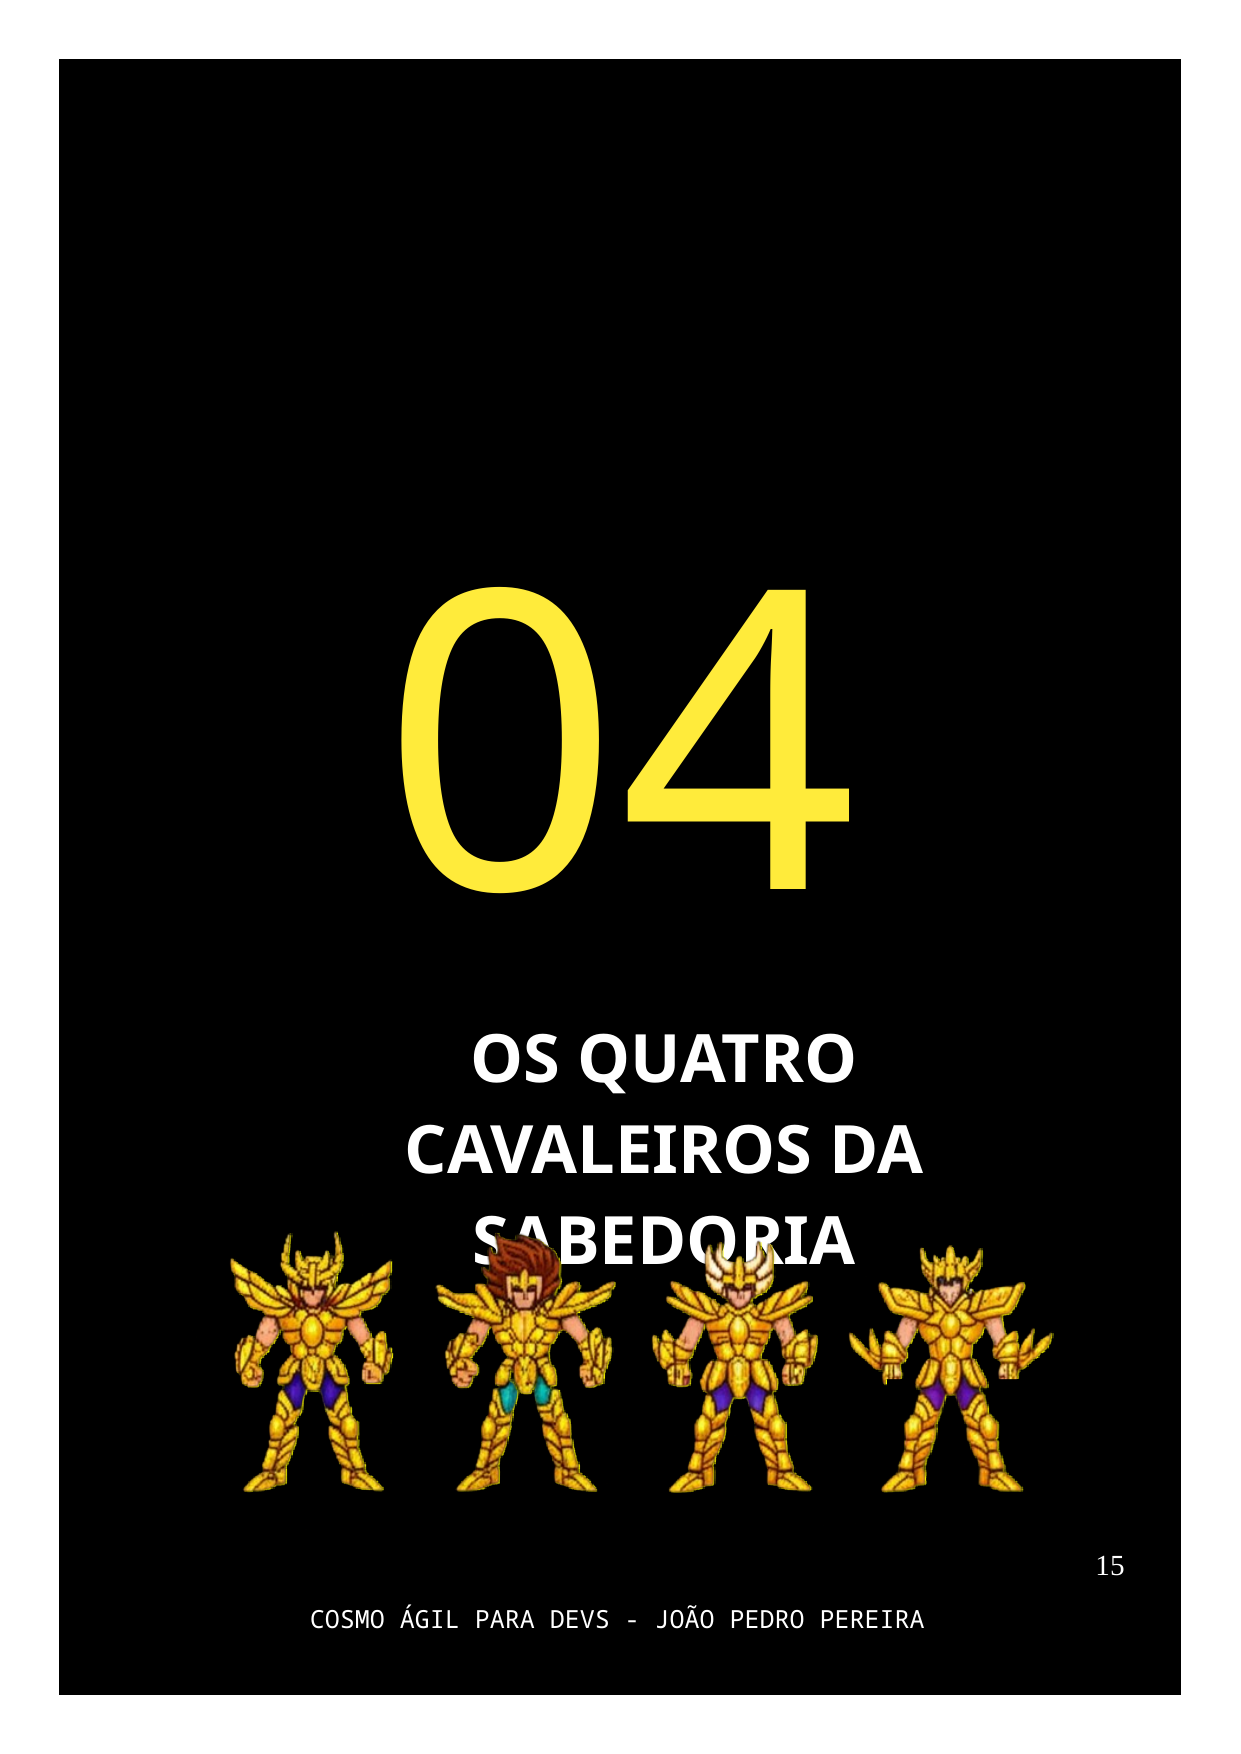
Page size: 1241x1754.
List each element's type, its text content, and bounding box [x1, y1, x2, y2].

text_box 04 [366, 436, 945, 1003]
text_box Os Quatro Cavaleiros da Sabedoria [295, 1003, 1034, 1151]
text_box 04 [366, 1531, 945, 1754]
picture [177, 1151, 1095, 1531]
text_box COSMO ÁGIL PARA DEVS - JOÃO PEDRO PEREIRA [295, 1594, 941, 1638]
